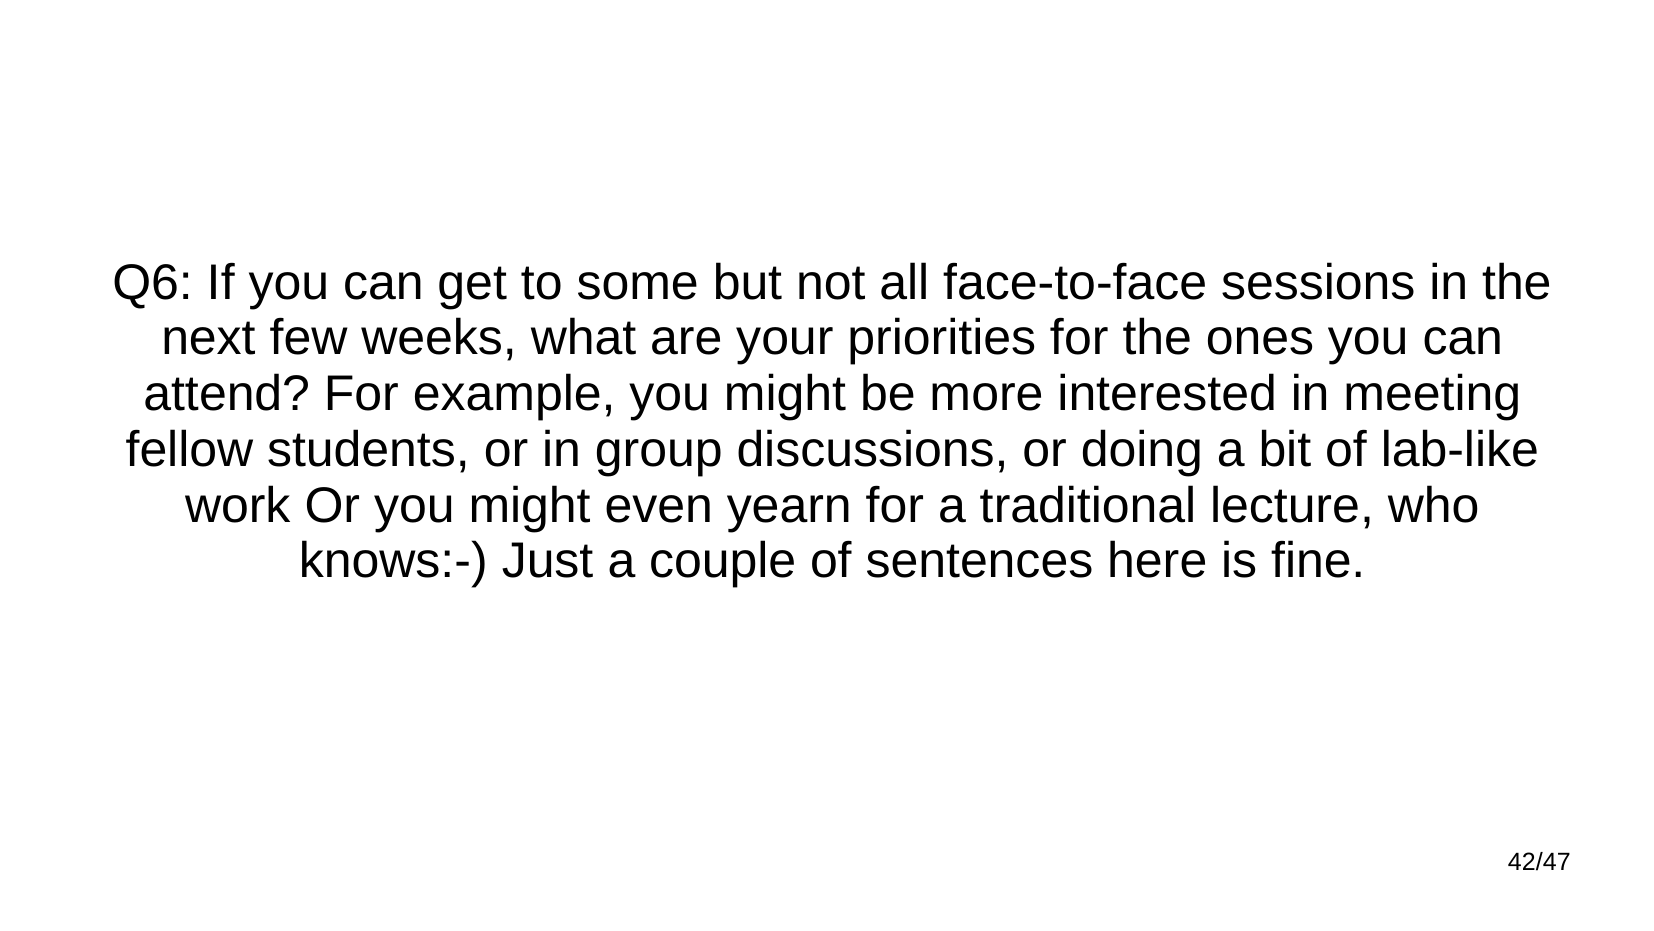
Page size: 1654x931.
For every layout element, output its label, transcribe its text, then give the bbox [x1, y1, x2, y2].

title Q6: If you can get to some but not all face-to-face sessions in the next few weeks, what are your priorities for the ones you can attend? For example, you might be more interested in meeting fellow students, or in group discussions, or doing a bit of lab-like work Or you might even yearn for a traditional lecture, who knows:-) Just a couple of sentences here is fine. [88, 253, 1577, 692]
